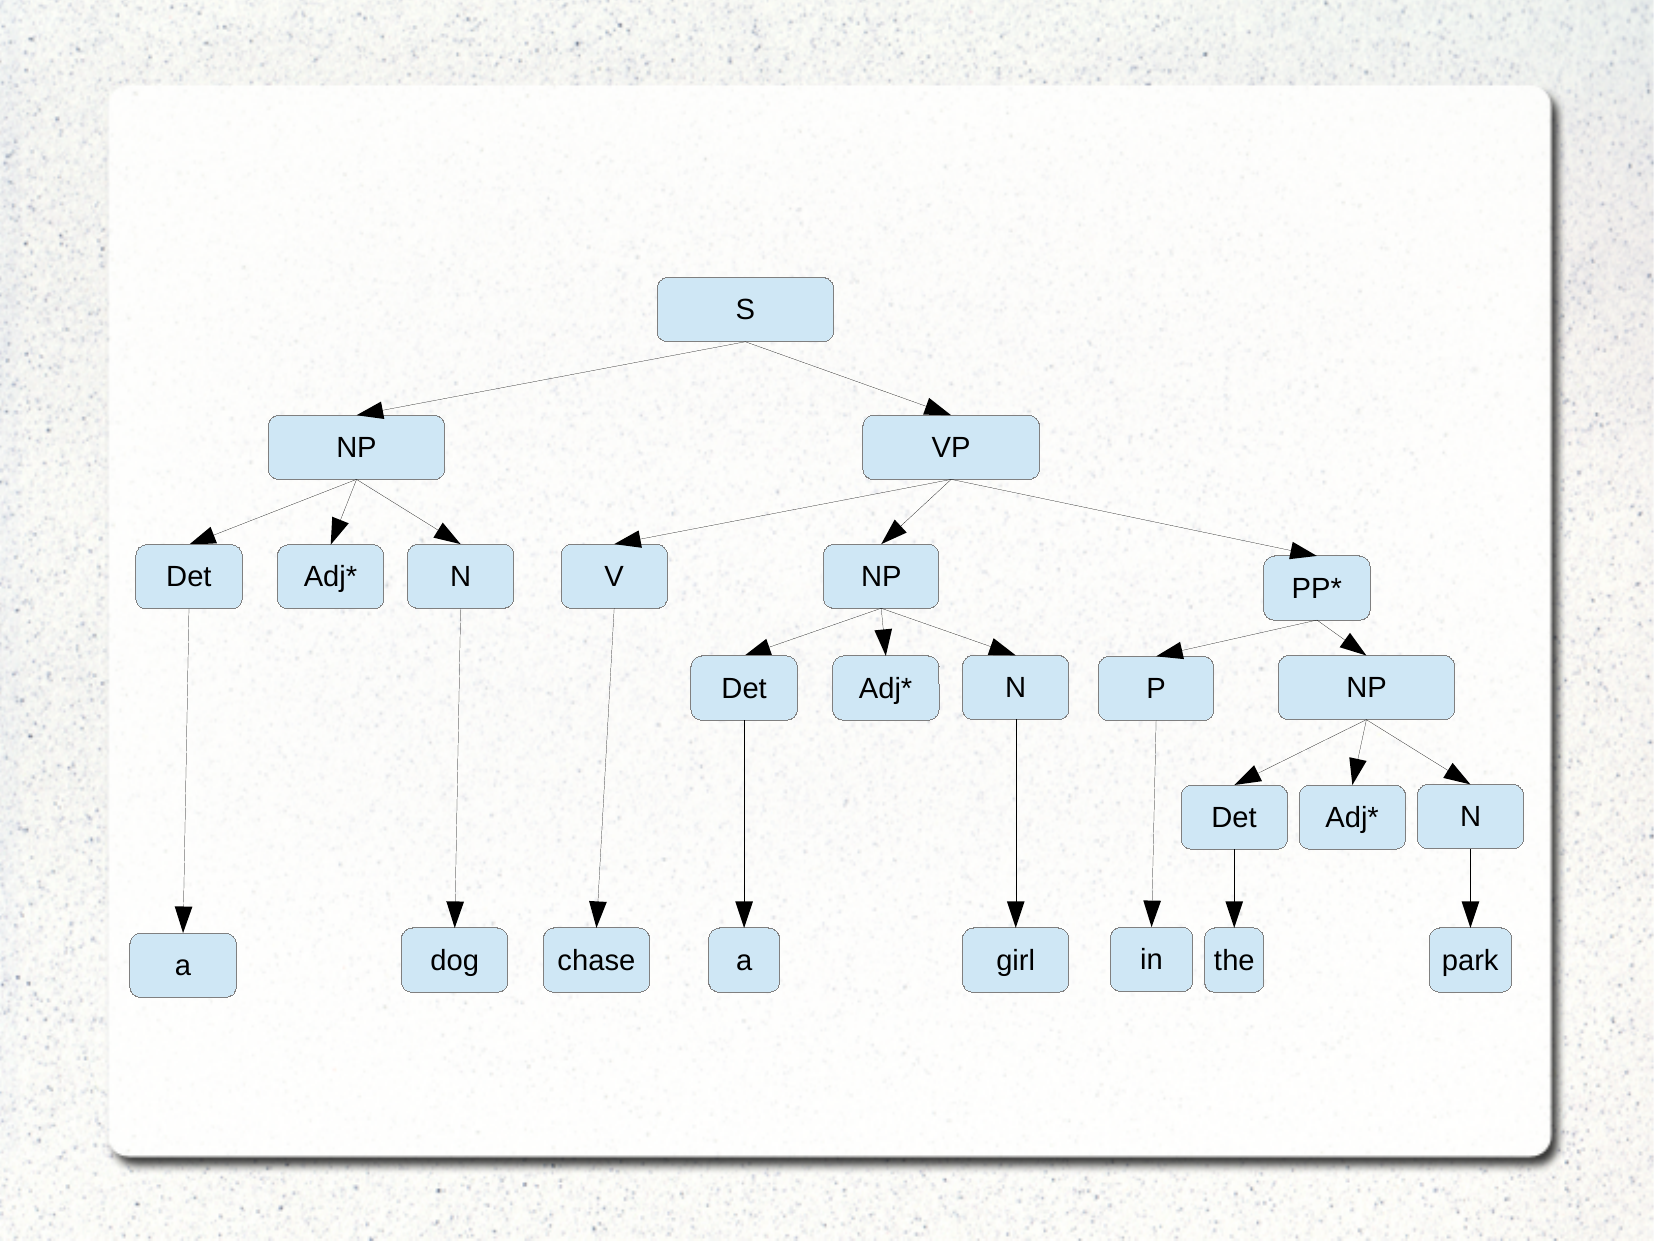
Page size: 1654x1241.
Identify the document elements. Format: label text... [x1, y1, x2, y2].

text_box park [1429, 927, 1512, 993]
text_box a [129, 933, 237, 998]
text_box VP [862, 415, 1040, 480]
text_box a [708, 927, 780, 993]
text_box dog [401, 927, 508, 993]
text_box the [1204, 927, 1264, 993]
text_box NP [1278, 655, 1455, 720]
text_box Det [690, 655, 798, 721]
text_box Adj* [832, 655, 940, 721]
text_box N [1417, 784, 1524, 849]
text_box NP [268, 415, 445, 480]
text_box NP [823, 544, 939, 609]
text_box V [561, 544, 668, 609]
text_box Det [1181, 785, 1288, 850]
text_box P [1098, 656, 1214, 721]
picture [0, 0, 1654, 1241]
text_box Det [135, 544, 243, 609]
text_box N [407, 544, 514, 609]
text_box in [1110, 927, 1193, 992]
text_box Adj* [1299, 785, 1406, 850]
text_box PP* [1263, 555, 1371, 621]
text_box N [962, 655, 1069, 720]
text_box chase [543, 927, 650, 993]
text_box Adj* [277, 544, 384, 609]
text_box S [657, 277, 834, 342]
text_box girl [962, 927, 1069, 993]
